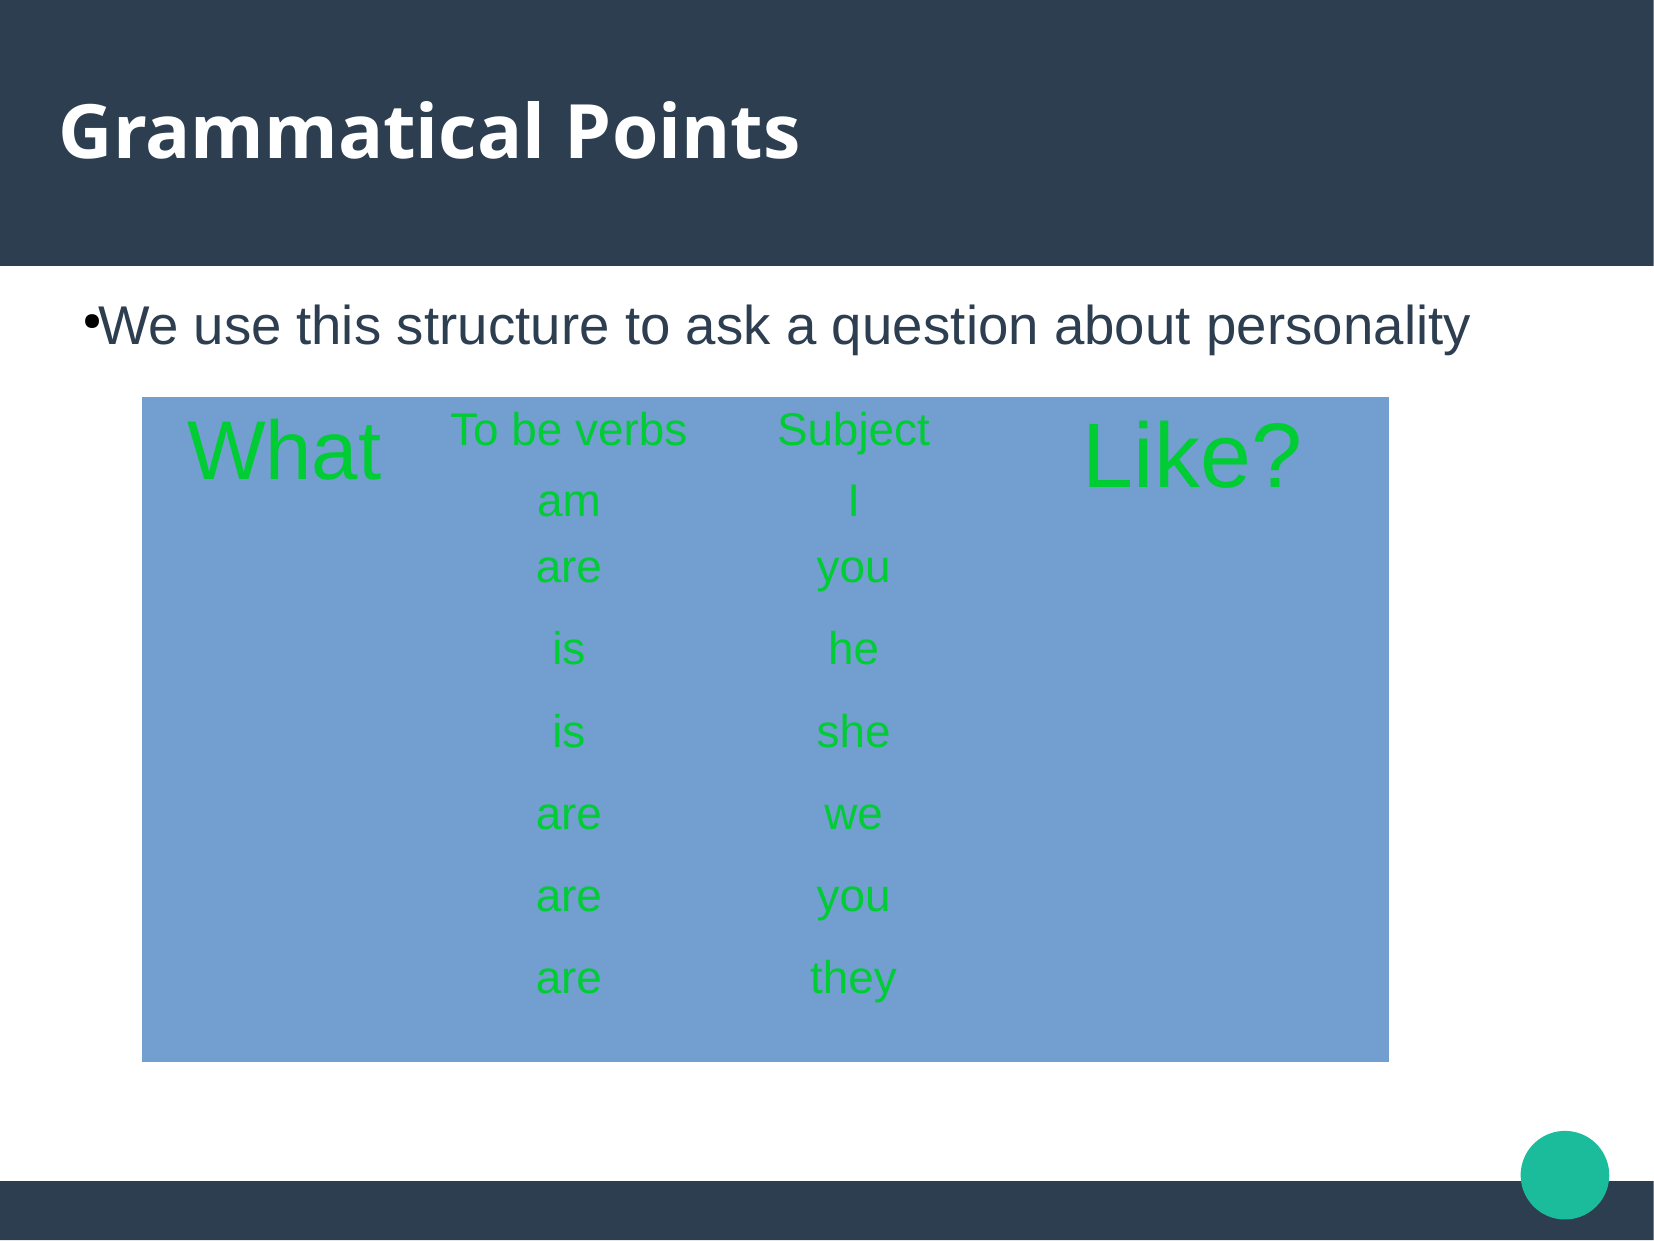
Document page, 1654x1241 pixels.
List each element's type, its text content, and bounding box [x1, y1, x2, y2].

table_cell are [426, 534, 711, 616]
table_header Like? [996, 397, 1389, 1062]
table_cell she [711, 698, 996, 780]
table_header To be verbs [426, 397, 711, 468]
table_cell you [711, 534, 996, 616]
table_cell am [426, 468, 711, 534]
table_cell are [426, 945, 711, 1062]
table_cell they [711, 945, 996, 1062]
table_cell he [711, 616, 996, 698]
table_header Subject [711, 397, 996, 468]
table_cell is [426, 616, 711, 698]
list We use this structure to ask a question about personality [82, 290, 1654, 400]
table_cell you [711, 862, 996, 945]
table_cell we [711, 780, 996, 862]
title Grammatical Points [59, 49, 1595, 207]
table_cell are [426, 780, 711, 862]
table_cell is [426, 698, 711, 780]
table_header What [142, 397, 426, 1062]
table_cell I [711, 468, 996, 534]
table_cell are [426, 862, 711, 945]
